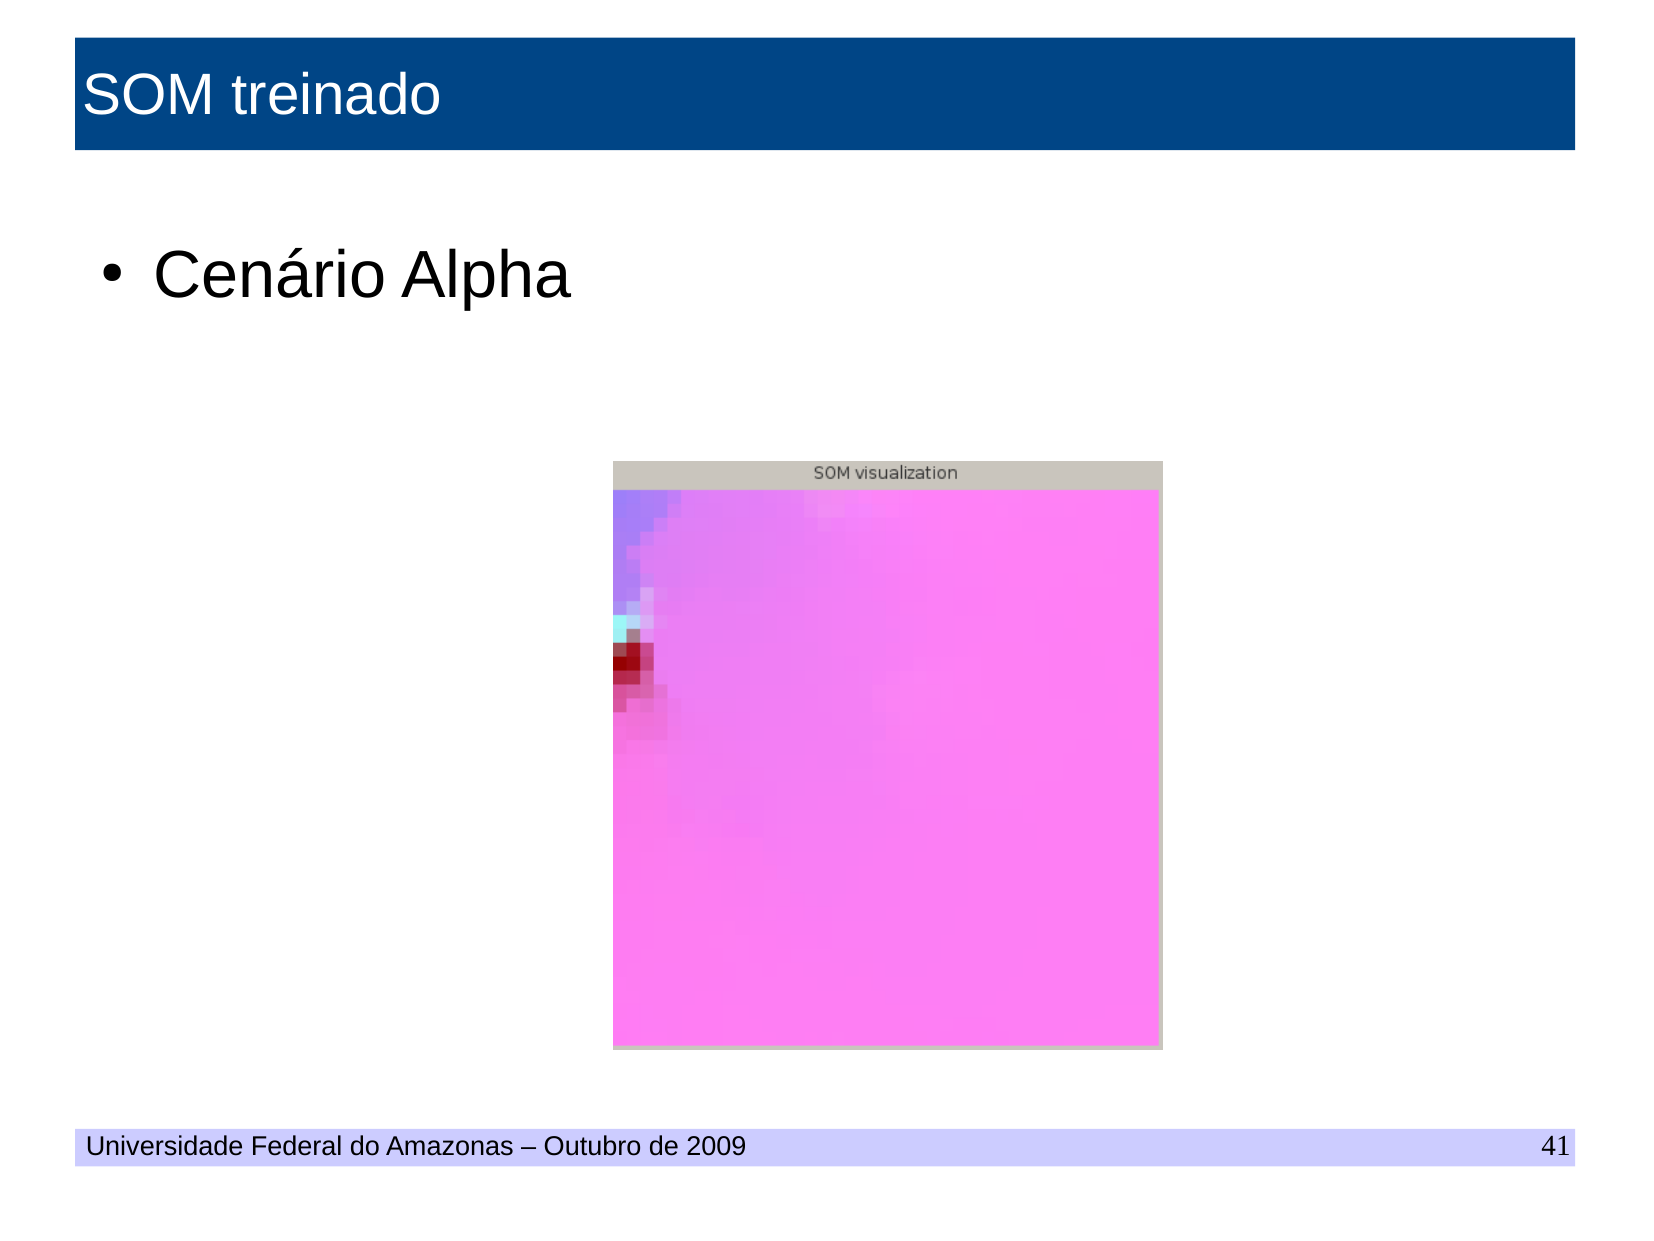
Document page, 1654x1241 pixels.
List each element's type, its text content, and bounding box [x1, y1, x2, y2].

picture [613, 461, 1163, 1051]
list Cenário Alpha [82, 237, 1571, 1056]
title SOM treinado [82, 43, 1571, 145]
